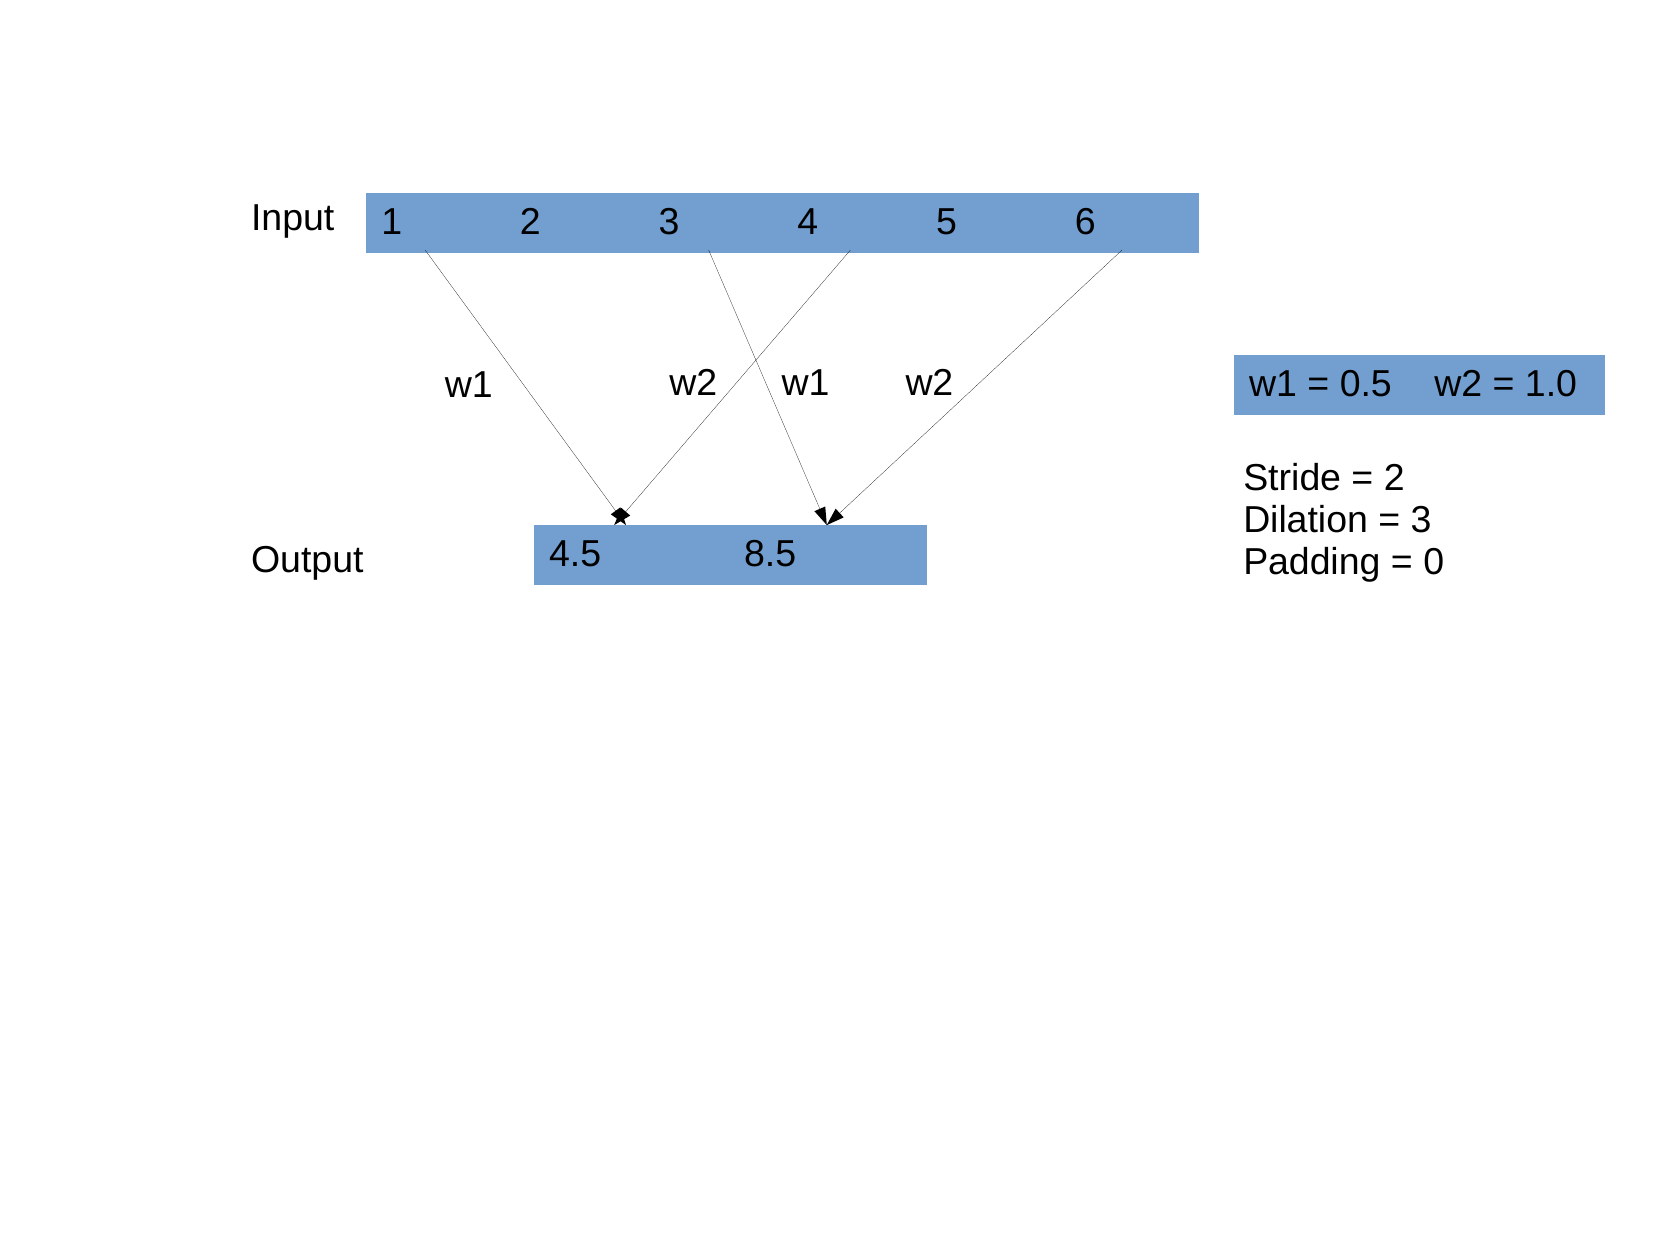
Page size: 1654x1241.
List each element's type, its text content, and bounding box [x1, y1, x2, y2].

table_header 4 [783, 193, 921, 253]
table_header 1 [390, 193, 505, 253]
table_header 8.5 [729, 525, 927, 585]
table_header 3 [644, 193, 783, 253]
table_header w2 = 1.0 [1420, 355, 1605, 415]
text_box w2 [890, 354, 969, 414]
text_box Output [236, 531, 414, 589]
text_box w1 [766, 354, 845, 412]
table_header 5 [921, 193, 1060, 253]
text_box Input [236, 188, 390, 288]
table_header 6 [1060, 193, 1199, 253]
text_box w1 [430, 356, 508, 544]
table_header 2 [505, 193, 644, 253]
table_header w1 = 0.5 [1234, 355, 1420, 415]
table_header 4.5 [534, 525, 729, 585]
text_box w2 [654, 354, 733, 414]
text_box Stride = 2 Dilation = 3 Padding = 0 [1228, 448, 1460, 590]
